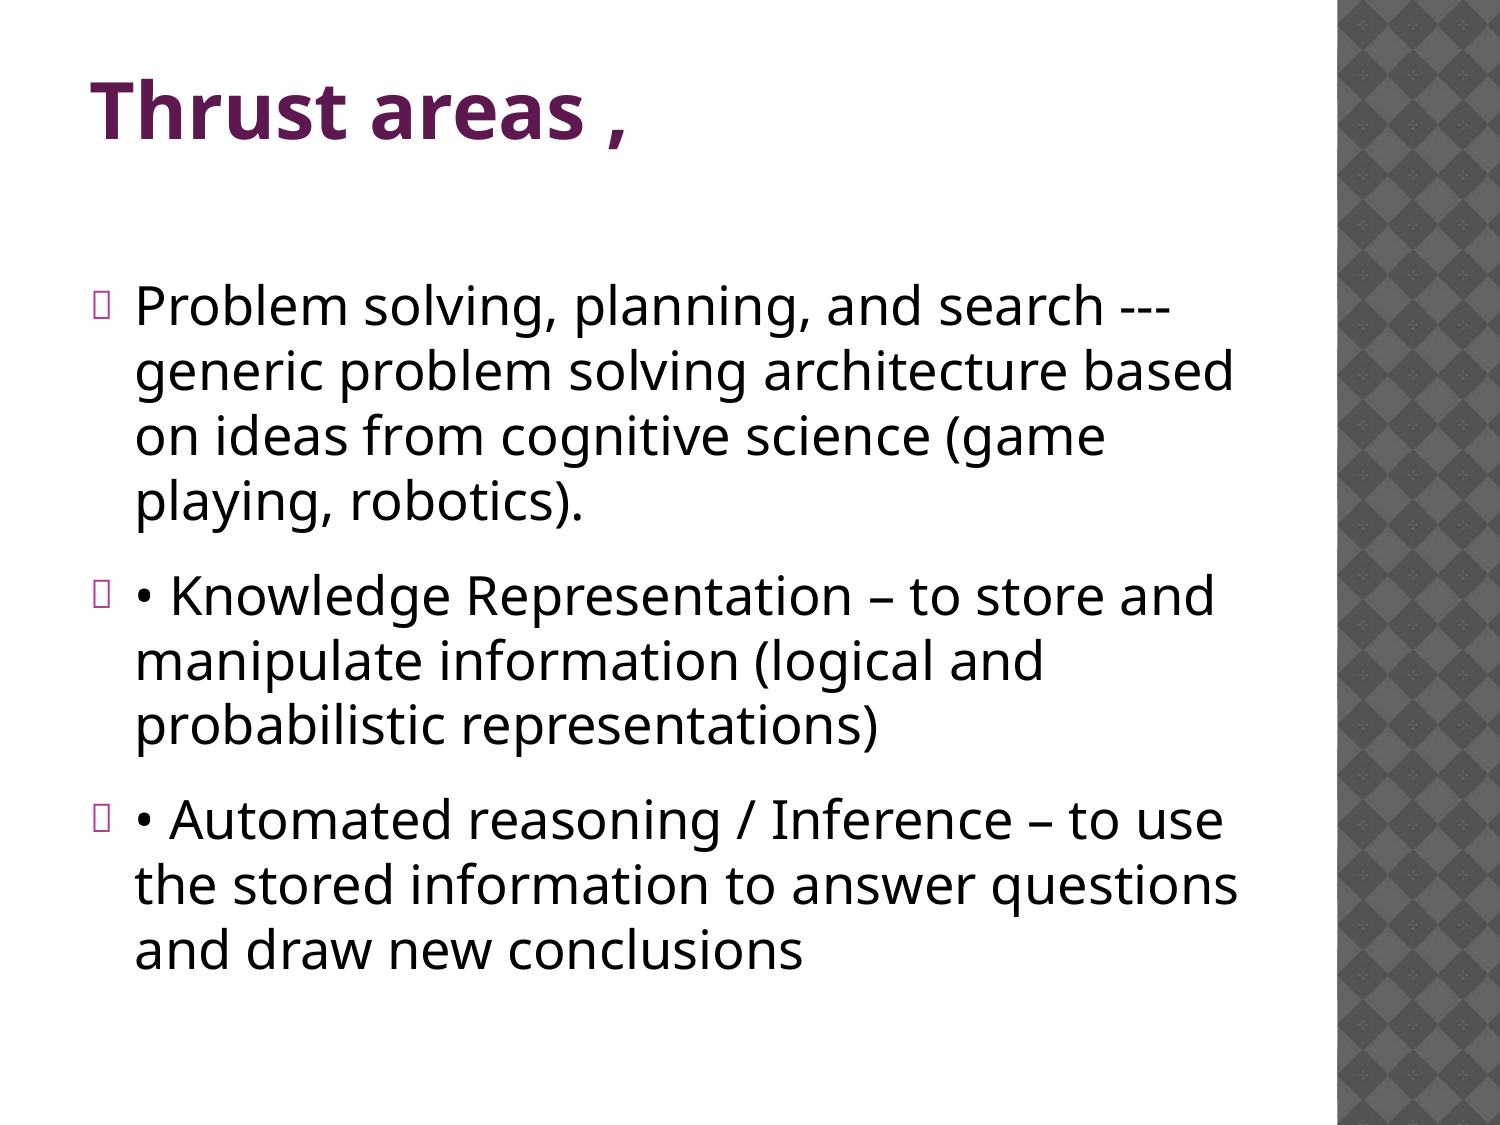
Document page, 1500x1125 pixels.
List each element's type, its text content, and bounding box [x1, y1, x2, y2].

list Problem solving, planning, and search --- generic problem solving architecture based on ideas from cognitive science (game playing, robotics). • Knowledge Representation – to store and manipulate information (logical and probabilistic representations) • Automated reasoning / Inference – to use the stored information to answer questions and draw new conclusions [75, 264, 1263, 1059]
picture [1337, 0, 1500, 1125]
title Thrust areas , [75, 52, 1263, 240]
